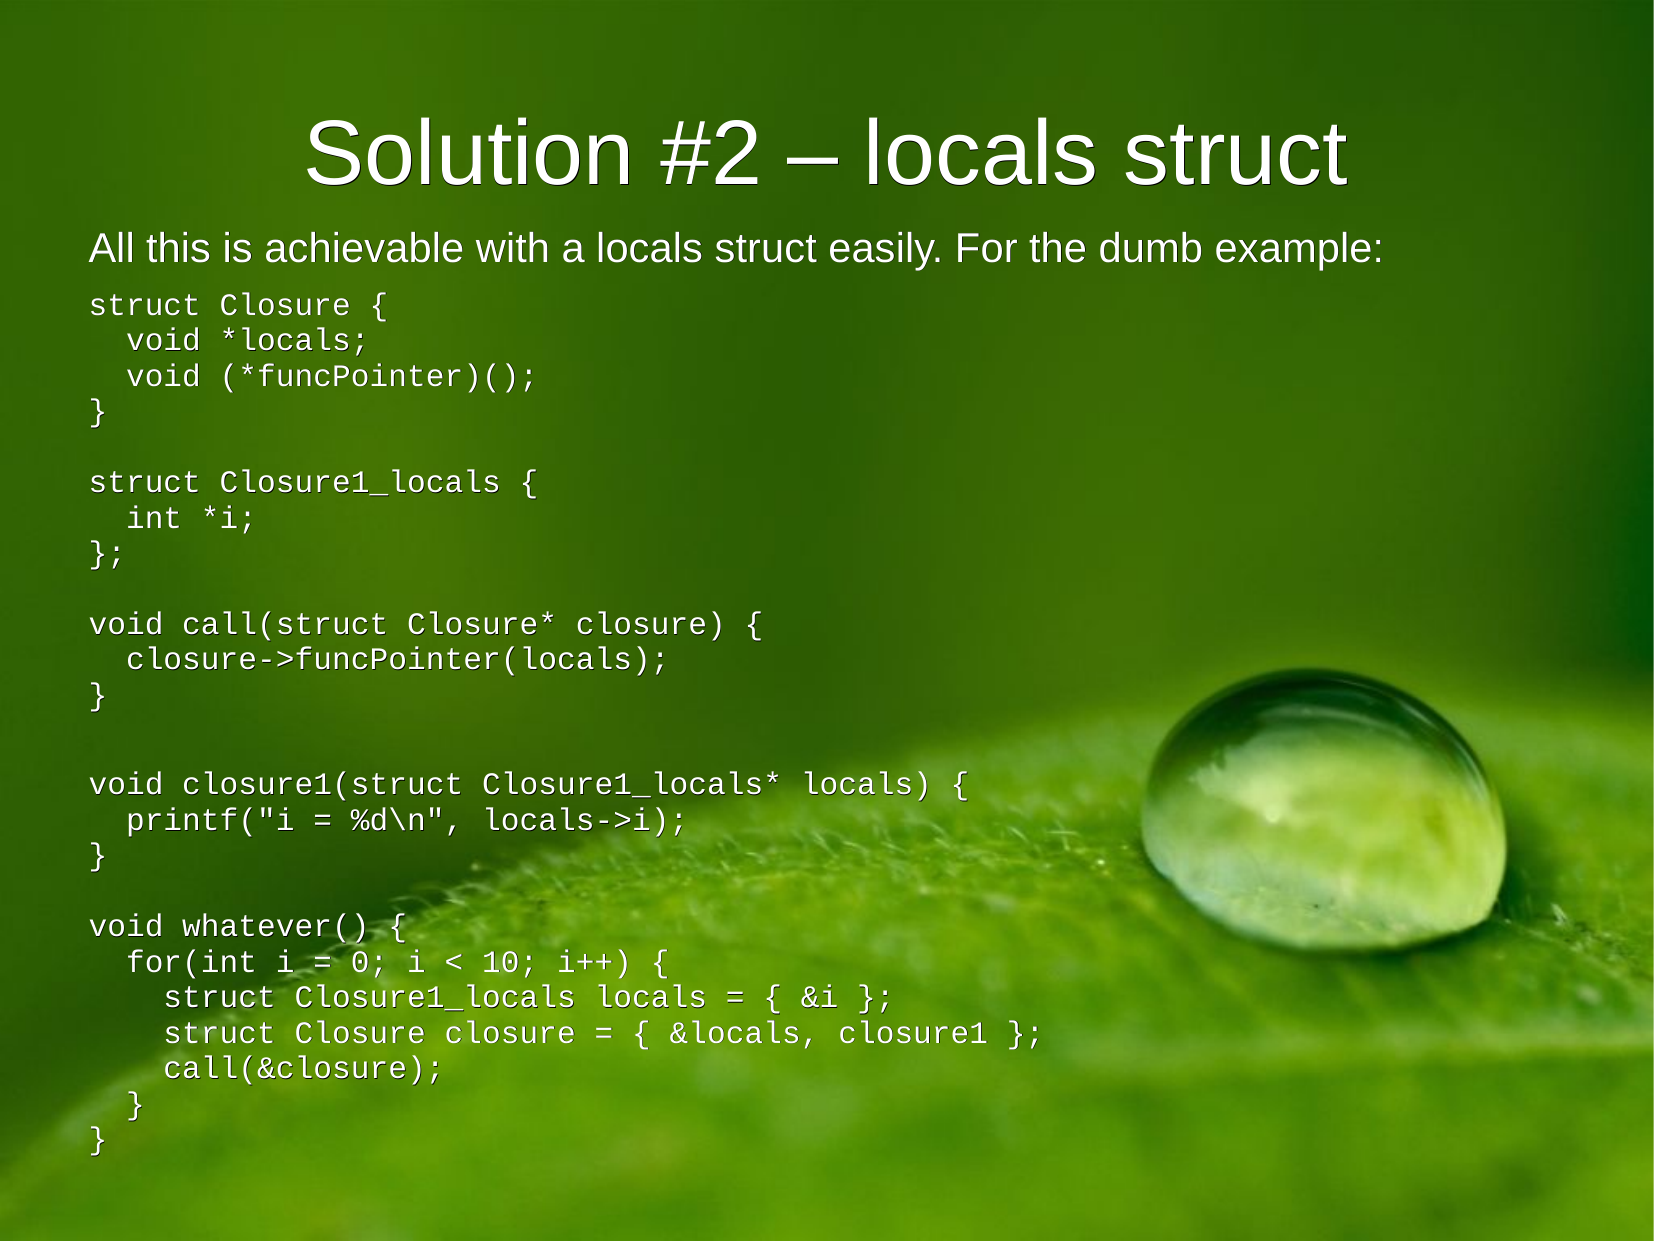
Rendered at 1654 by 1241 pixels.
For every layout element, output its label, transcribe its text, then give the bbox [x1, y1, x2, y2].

title Solution #2 – locals struct [82, 56, 1571, 250]
picture [0, 0, 1654, 1241]
list All this is achievable with a locals struct easily. For the dumb example: struct Closure { void *locals; void (*funcPointer)(); } struct Closure1_locals { int *i; }; void call(struct Closure* closure) { closure->funcPointer(locals); } void closure1(struct Closure1_locals* locals) { printf("i = %d\n", locals->i); } void whatever() { for(int i = 0; i < 10; i++) { struct Closure1_locals locals = { &i }; struct Closure closure = { &locals, closure1 }; call(&closure); } } [88, 224, 1577, 1241]
